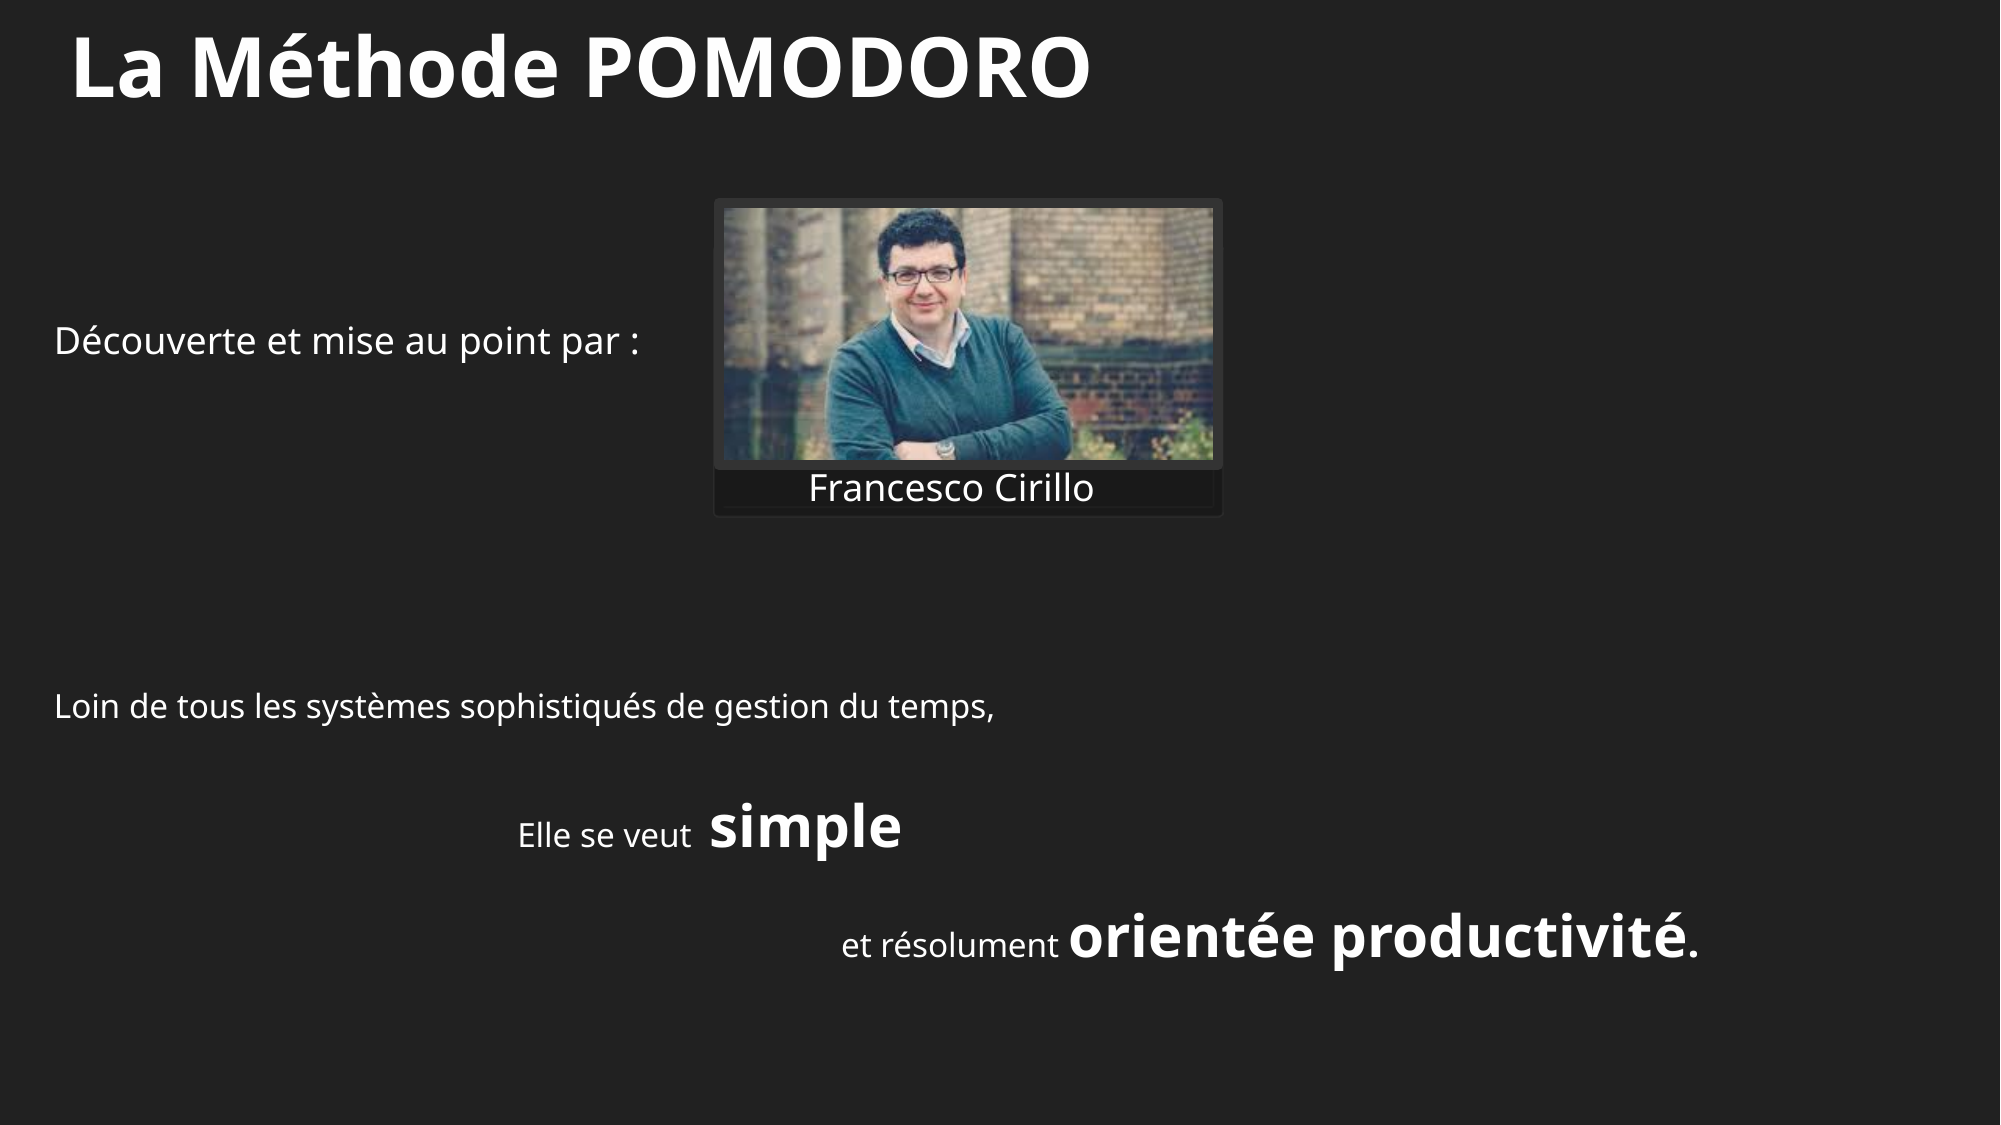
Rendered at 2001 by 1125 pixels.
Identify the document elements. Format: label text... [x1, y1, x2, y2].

text_box Loin de tous les systèmes sophistiqués de gestion du temps, [39, 677, 1720, 733]
text_box Découverte et mise au point par : [39, 309, 809, 370]
picture [723, 208, 1213, 460]
text_box Elle se veut simple et résolument orientée productivité. [502, 781, 2000, 977]
text_box Francesco Cirillo [793, 456, 1320, 517]
text_box La Méthode POMODORO [54, 6, 1790, 135]
